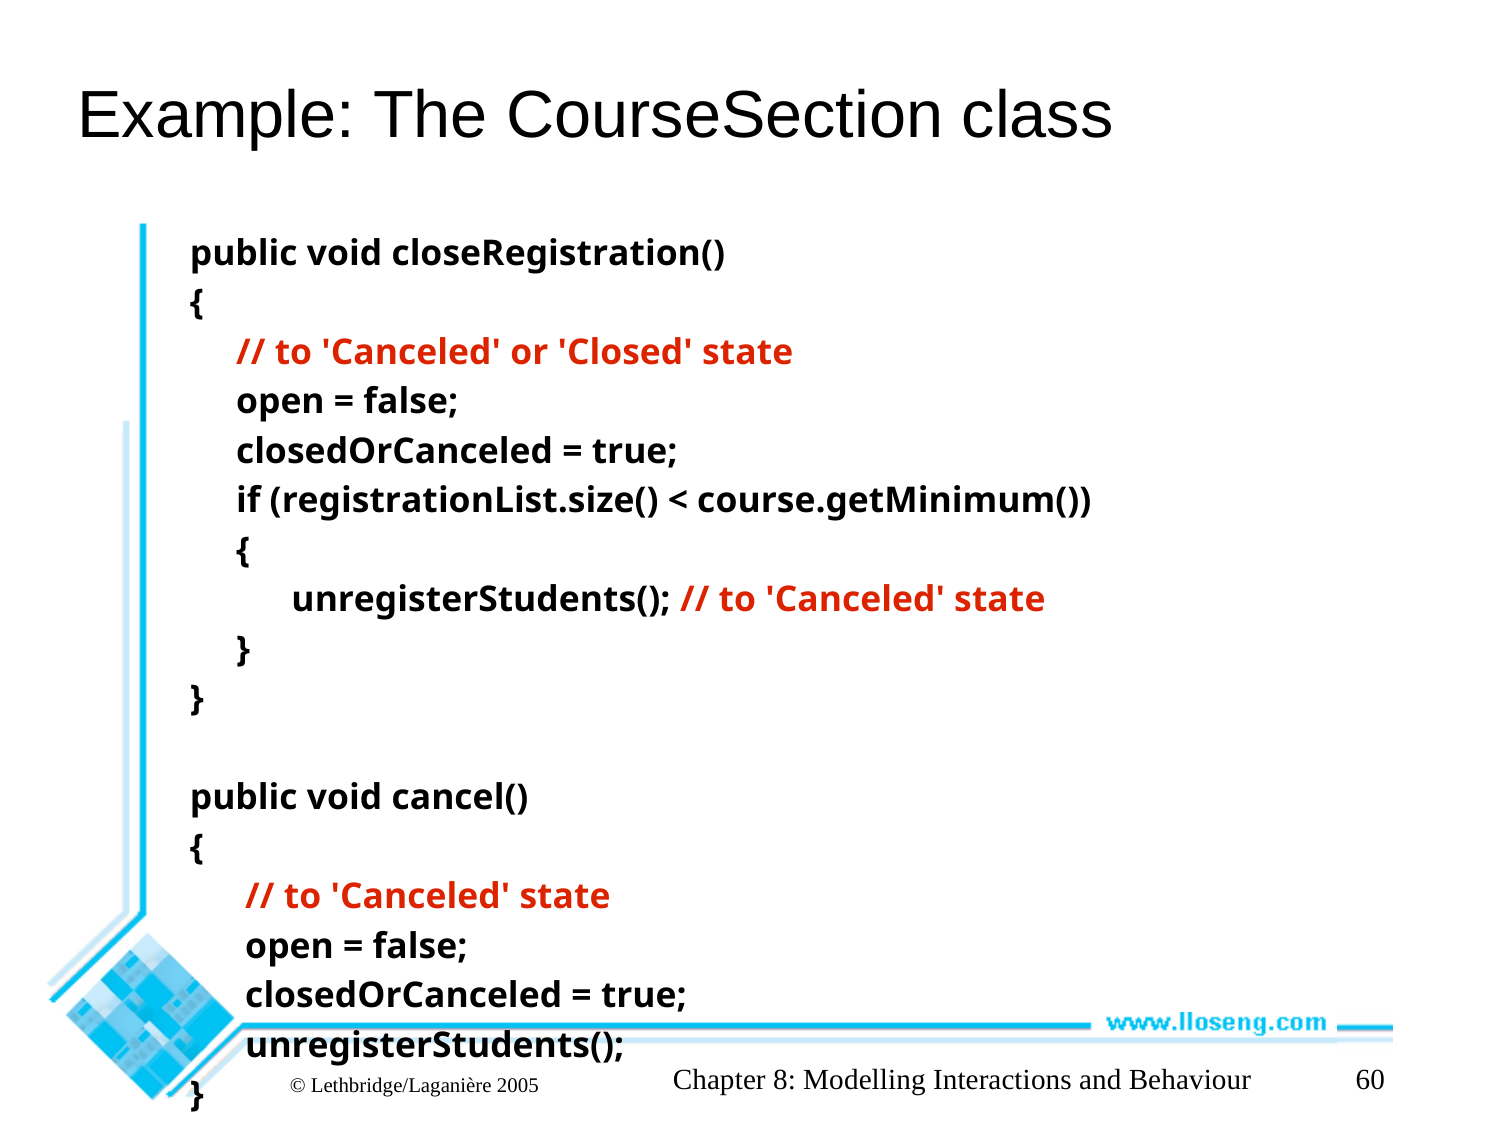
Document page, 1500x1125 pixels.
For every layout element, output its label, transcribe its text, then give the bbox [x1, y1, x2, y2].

picture [35, 212, 1393, 1102]
text_box © Lethbridge/Laganière 2005 [275, 1062, 601, 1125]
picture [335, 1042, 343, 1053]
title Example: The CourseSection class [62, 37, 1413, 188]
text_box <number> [1325, 1050, 1401, 1125]
text_box Chapter 8: Modelling Interactions and Behaviour [624, 1050, 1300, 1125]
picture [163, 997, 174, 1019]
list public void closeRegistration() { // to 'Canceled' or 'Closed' state open = false; closedOrCanceled = true; if (registrationList.size() < course.getMinimum()) { unregisterStudents(); // to 'Canceled' state } } public void cancel() { // to 'Canceled' state open = false; closedOrCanceled = true; unregisterStudents(); } [174, 224, 1413, 1021]
